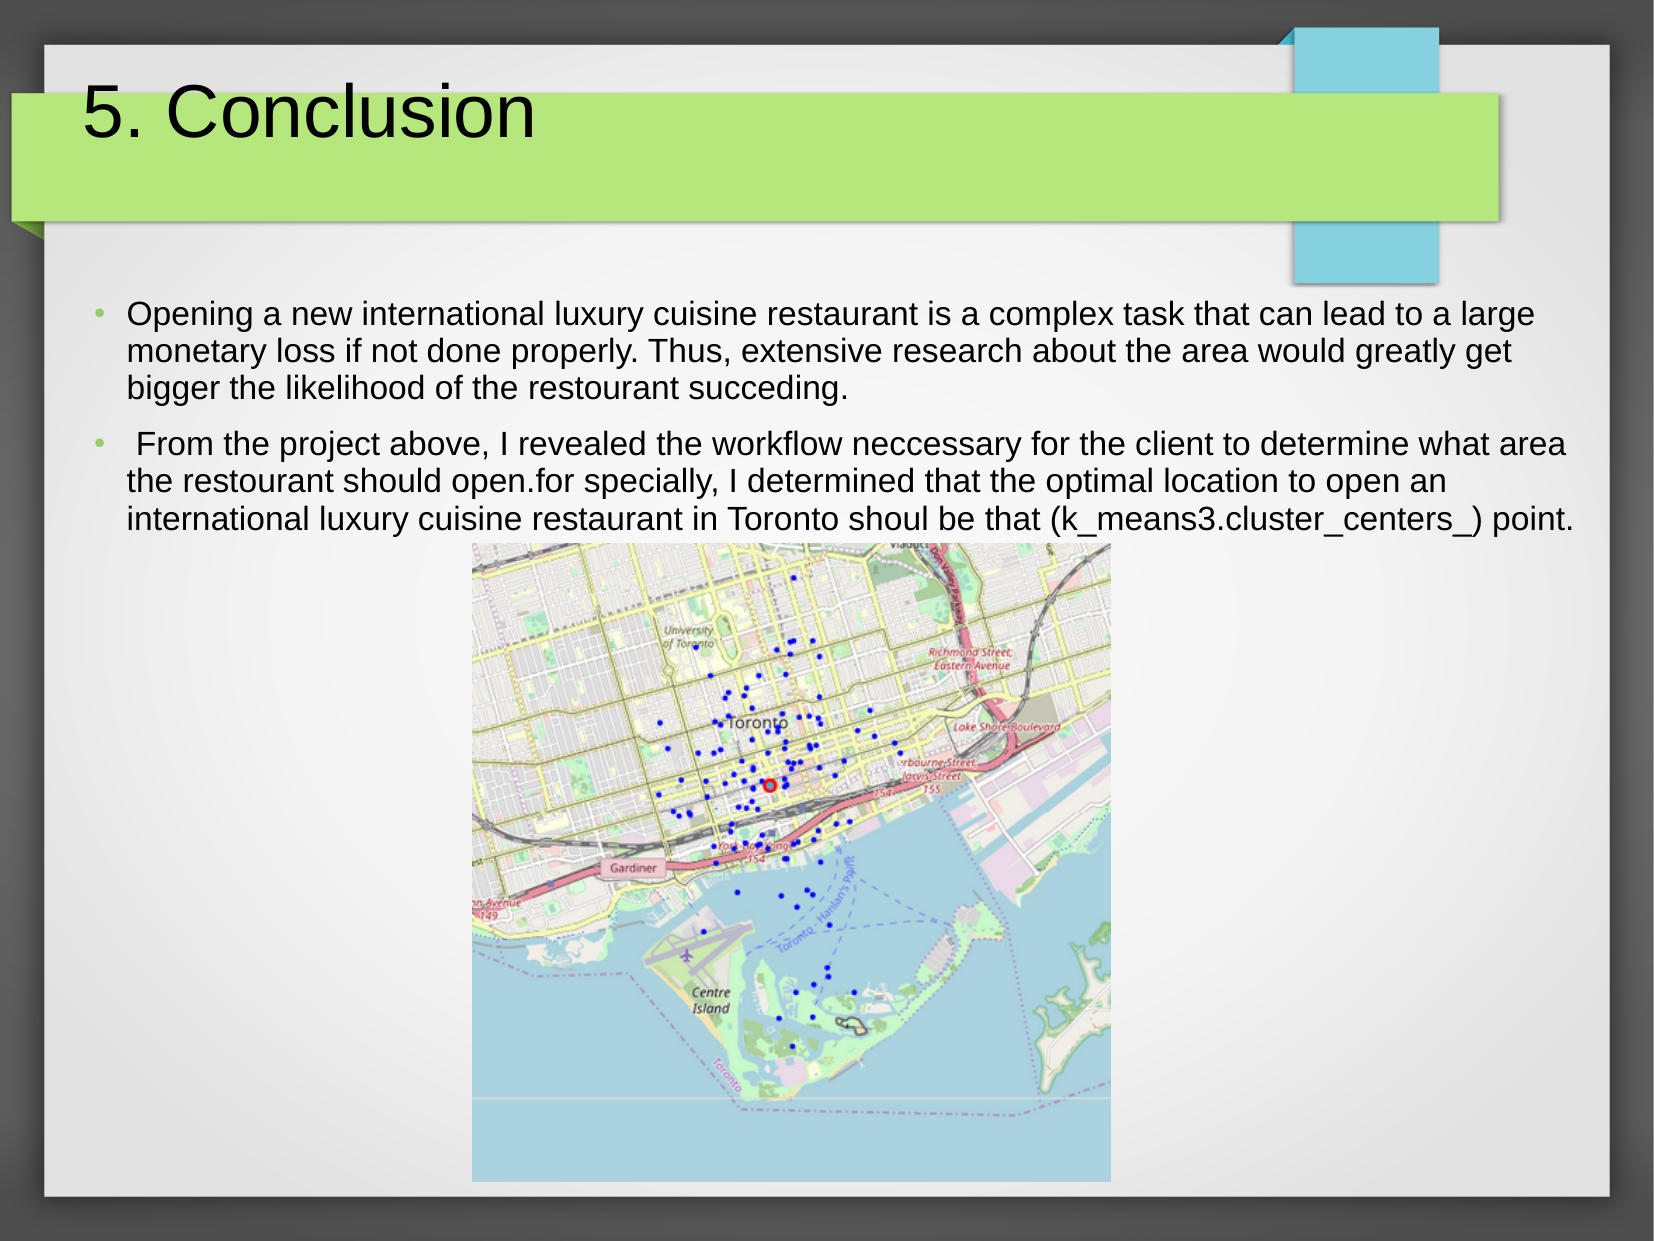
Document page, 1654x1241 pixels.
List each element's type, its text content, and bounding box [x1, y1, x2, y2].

title 5. Conclusion [82, 69, 1264, 238]
list Opening a new international luxury cuisine restaurant is a complex task that can lead to a large monetary loss if not done properly. Thus, extensive research about the area would greatly get bigger the likelihood of the restourant succeding. From the project above, I revealed the workflow neccessary for the client to determine what area the restourant should open.for specially, I determined that the optimal location to open an international luxury cuisine restaurant in Toronto shoul be that (k_means3.cluster_centers_) point. [82, 295, 1595, 556]
picture [0, 0, 1654, 1241]
